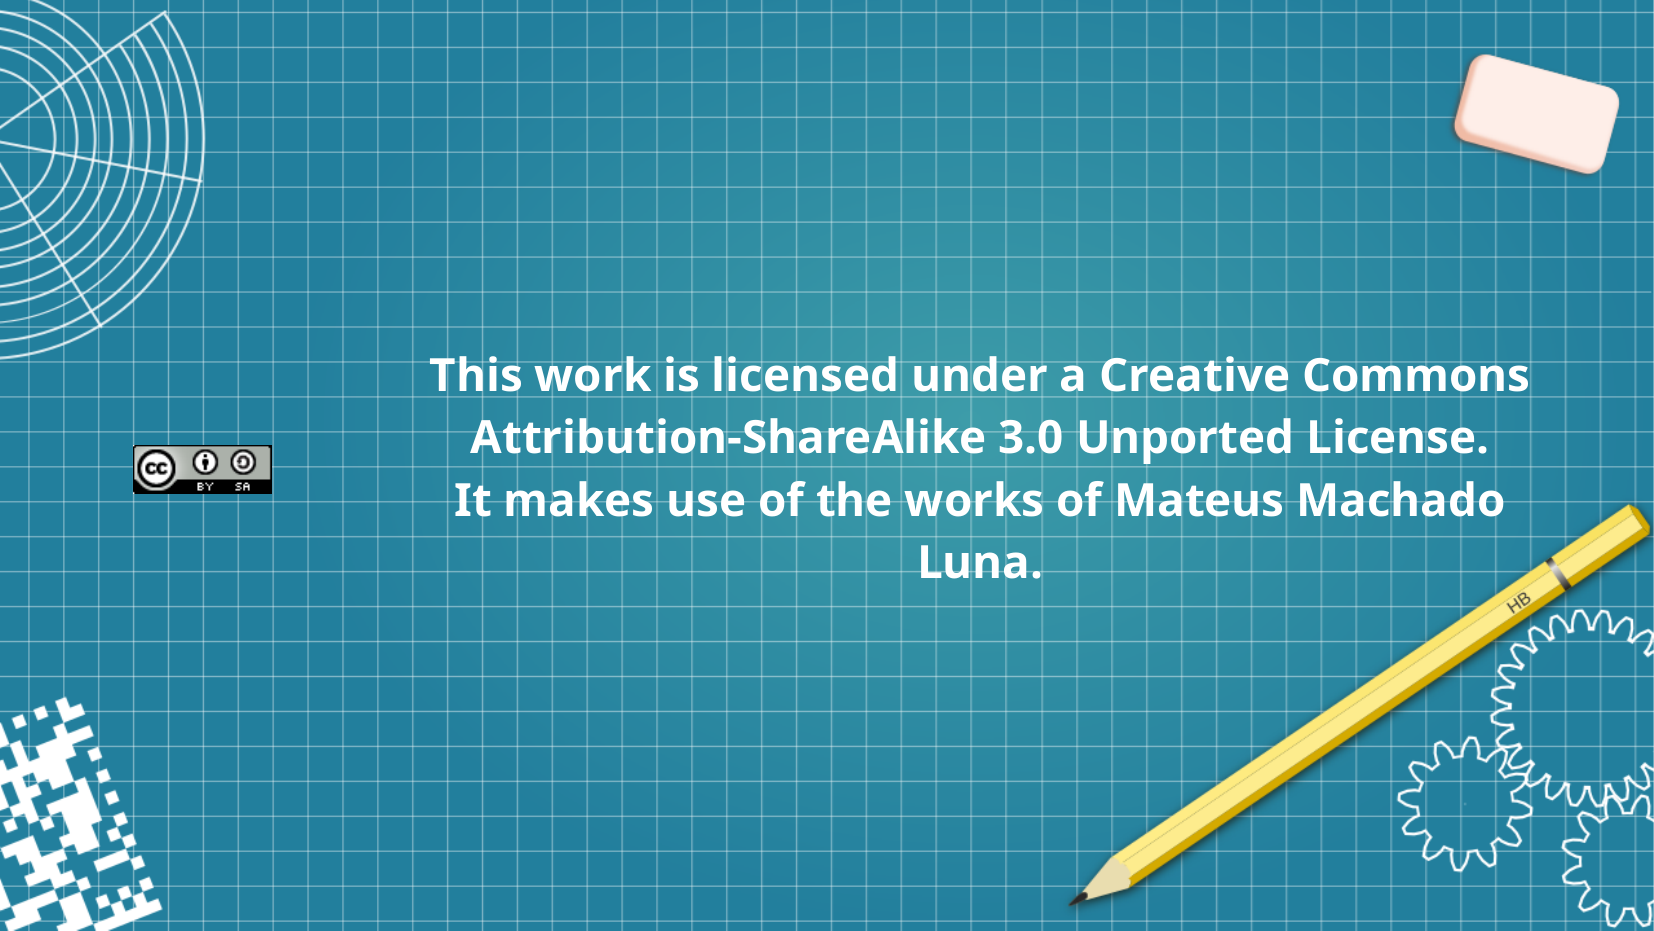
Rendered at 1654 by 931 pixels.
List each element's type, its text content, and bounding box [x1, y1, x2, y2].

picture [0, 0, 1654, 931]
title This work is licensed under a Creative Commons Attribution-ShareAlike 3.0 Unported License. It makes use of the works of Mateus Machado Luna. [389, 339, 1571, 596]
